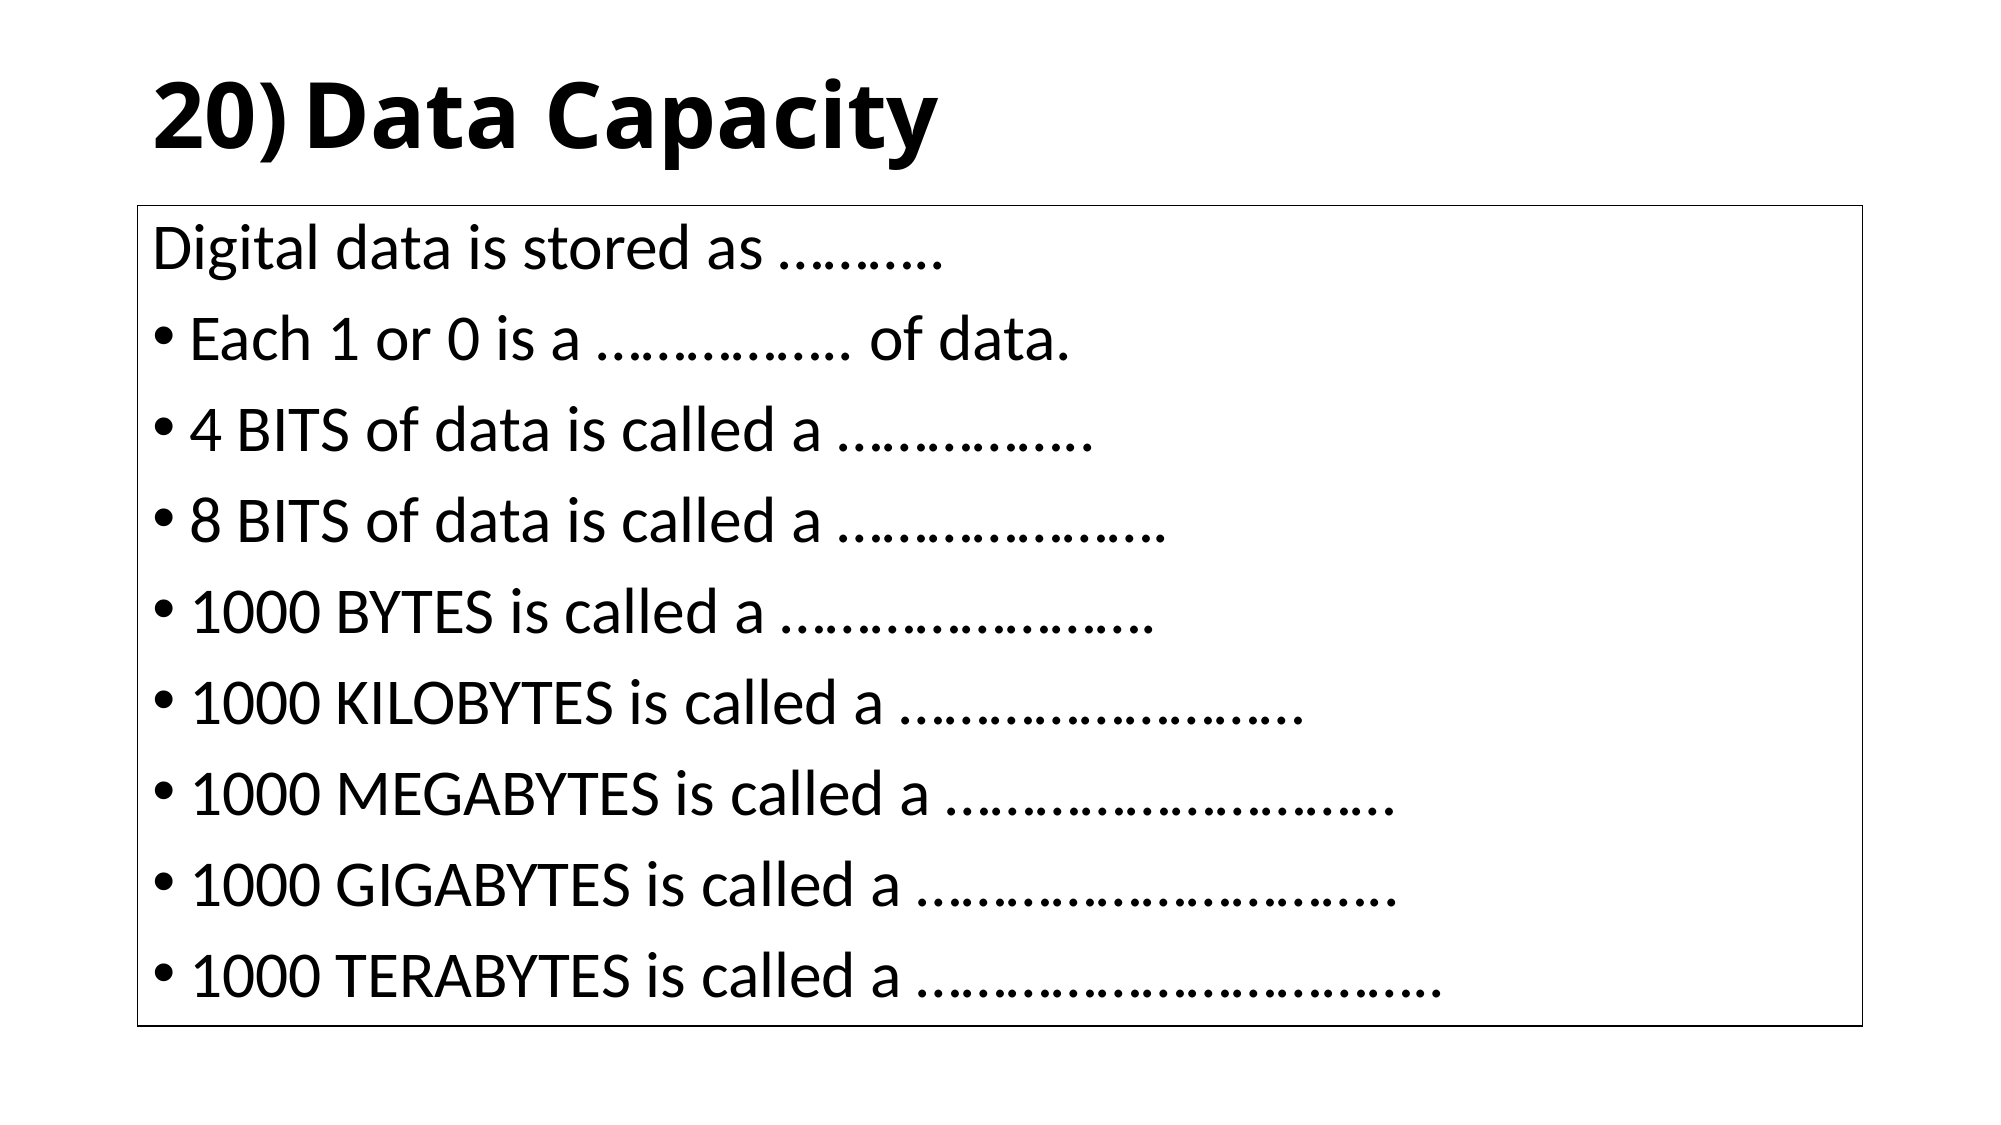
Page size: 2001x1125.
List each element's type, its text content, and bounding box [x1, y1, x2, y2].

title 20) Data Capacity [137, 59, 1863, 205]
list Digital data is stored as ……….. Each 1 or 0 is a …………….. of data. 4 BITS of data is called a …………….. 8 BITS of data is called a …………………. 1000 BYTES is called a ……………………. 1000 KILOBYTES is called a ……………………… 1000 MEGABYTES is called a ………………………… 1000 GIGABYTES is called a ………………………….. 1000 TERABYTES is called a …………………………….. [137, 205, 1863, 1027]
